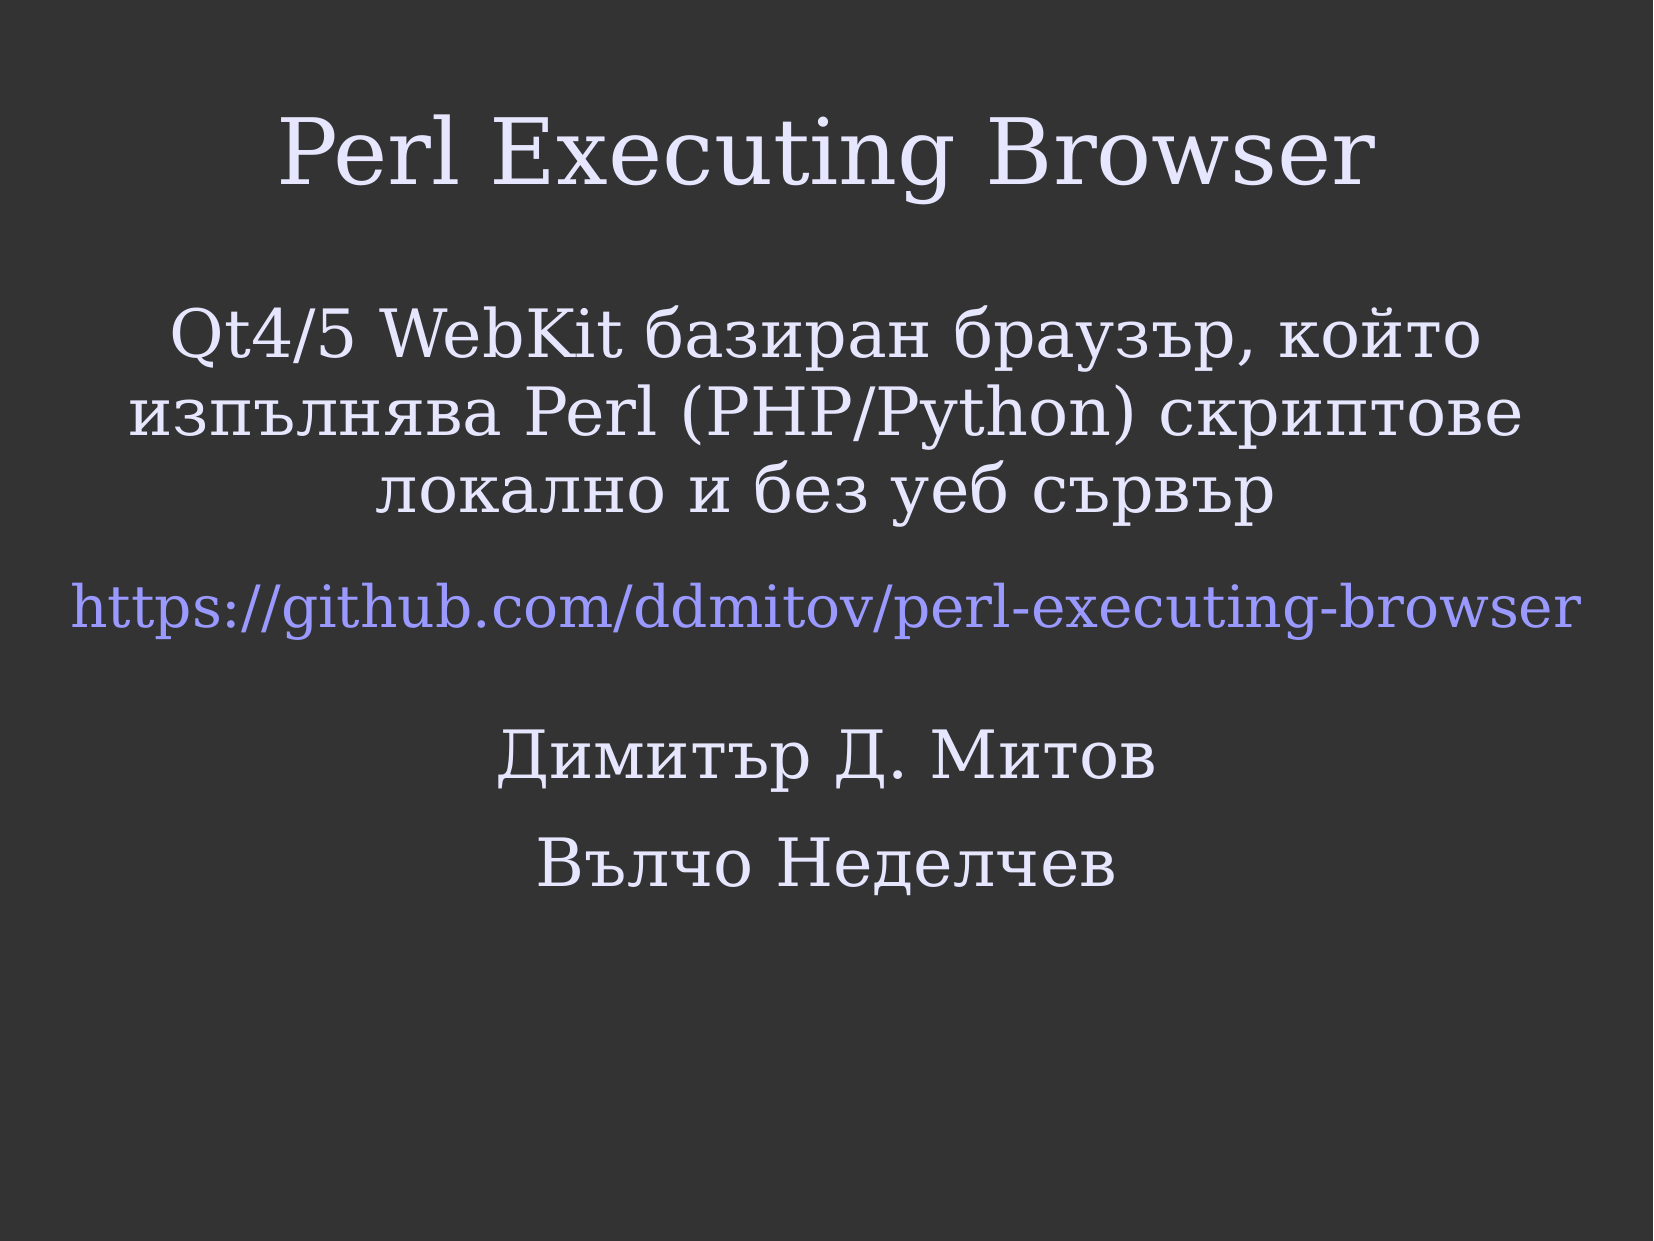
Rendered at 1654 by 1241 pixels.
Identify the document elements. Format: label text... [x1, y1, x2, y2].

list Qt4/5 WebKit базиран браузър, който изпълнява Perl (PHP/Python) скриптове локално и без уеб сървър https://github.com/ddmitov/perl-executing-browser Димитър Д. Митов Вълчо Неделчев [43, 295, 1609, 1115]
title Perl Executing Browser [82, 49, 1571, 257]
